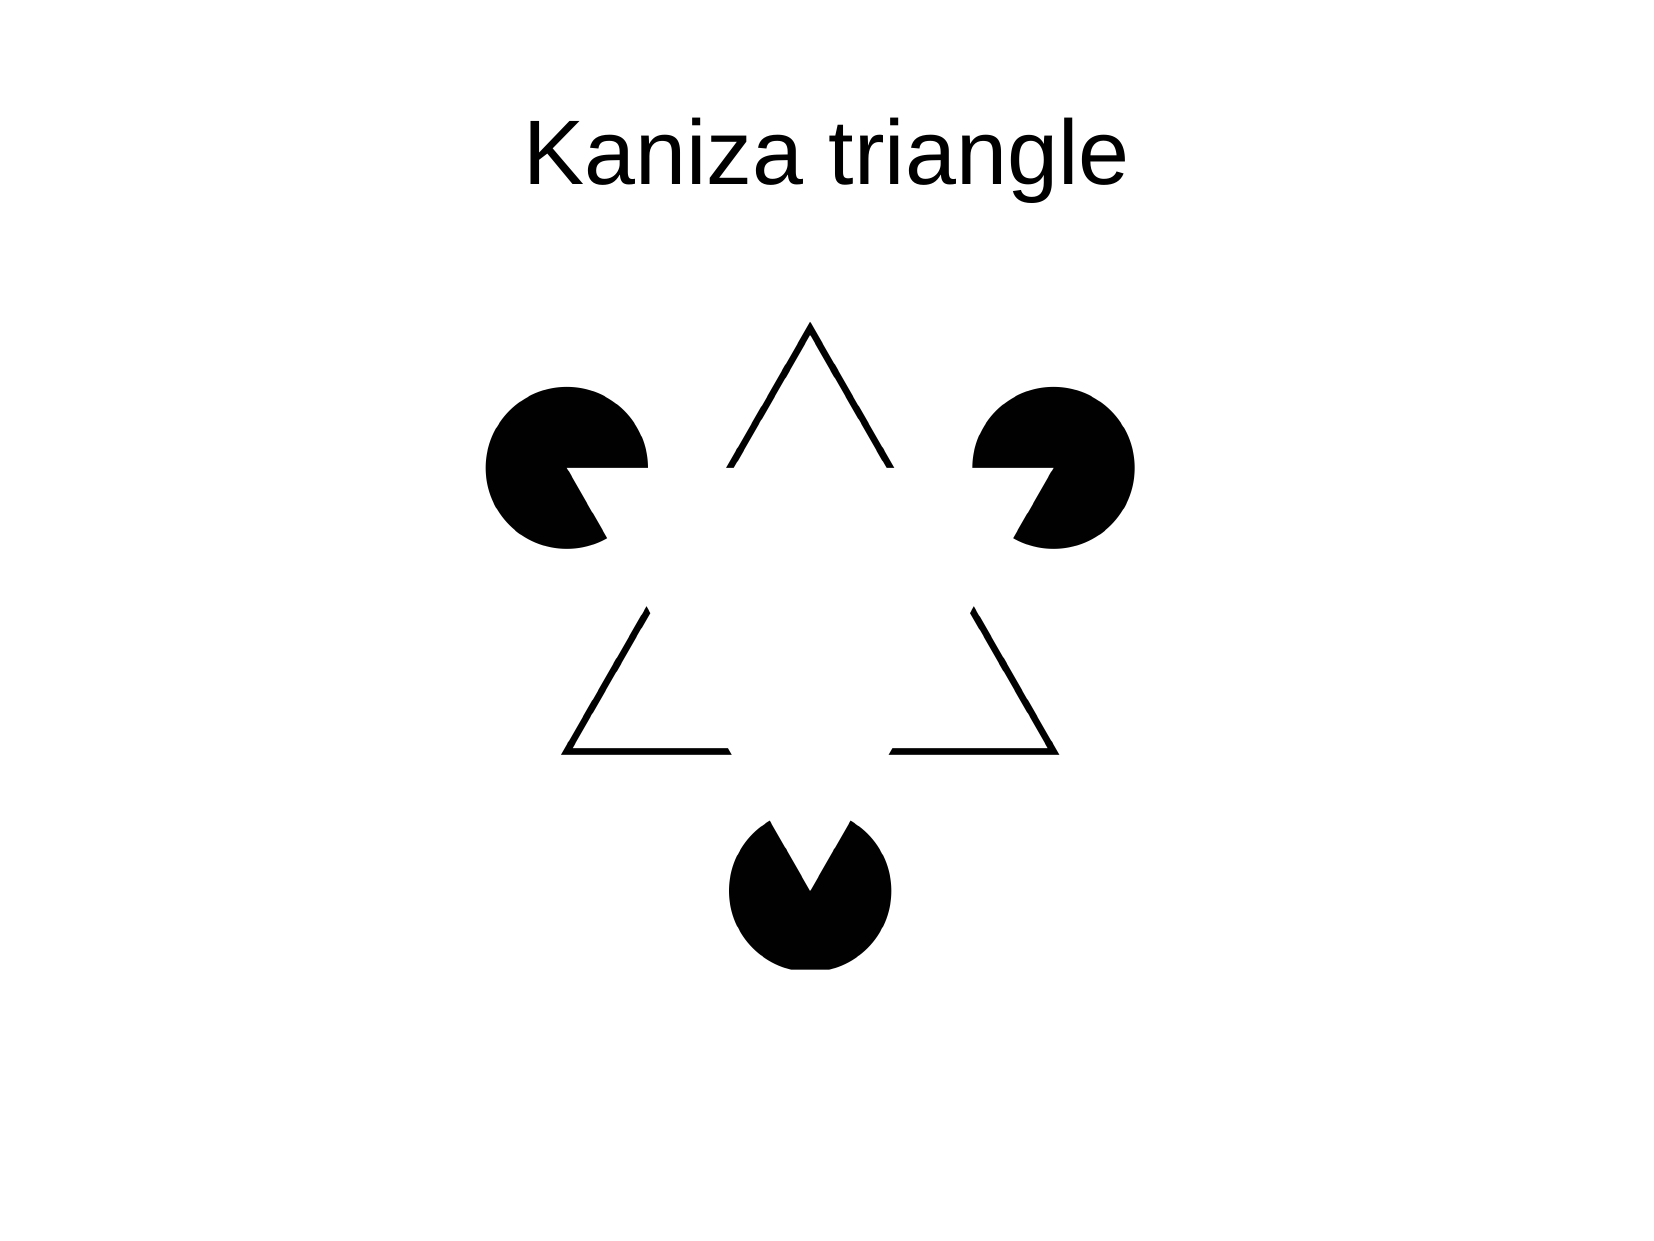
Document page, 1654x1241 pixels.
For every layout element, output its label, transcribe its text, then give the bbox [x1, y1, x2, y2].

title Kaniza triangle [82, 49, 1571, 257]
picture [472, 290, 1148, 1010]
